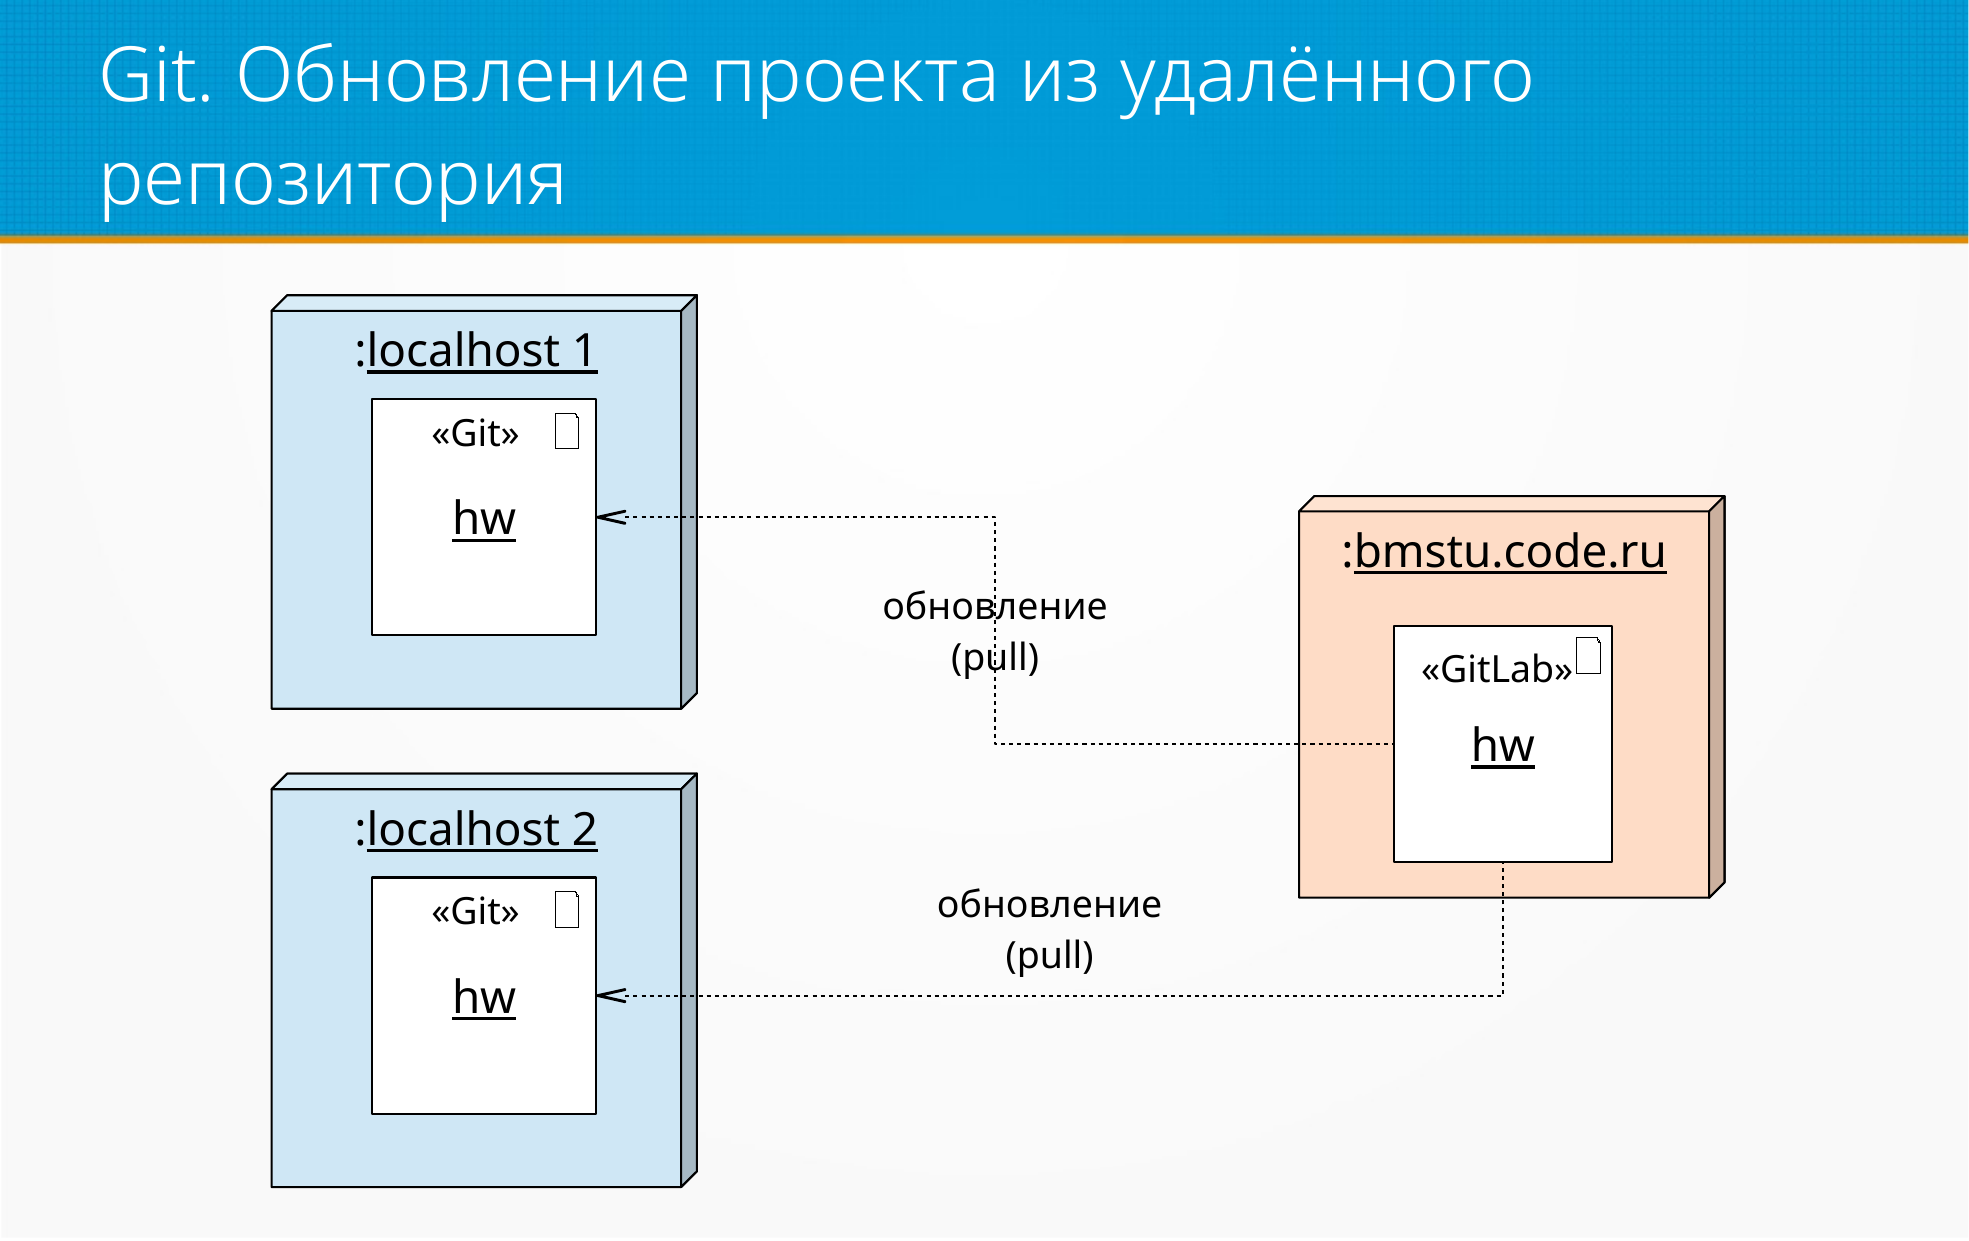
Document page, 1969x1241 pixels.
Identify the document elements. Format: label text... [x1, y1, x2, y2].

picture [0, 233, 1969, 1241]
text_box :localhost 1 [271, 311, 681, 709]
title Git. Обновление проекта из удалённого репозитория [98, 19, 1870, 227]
text_box «GitLab» [1393, 635, 1601, 701]
text_box :localhost 2 [271, 790, 681, 1188]
text_box «Git» [372, 877, 579, 943]
text_box hw [1393, 625, 1613, 863]
text_box hw [372, 877, 597, 1114]
text_box :bmstu.code.ru [1299, 512, 1709, 898]
text_box «Git» [372, 399, 579, 465]
text_box hw [372, 399, 597, 636]
